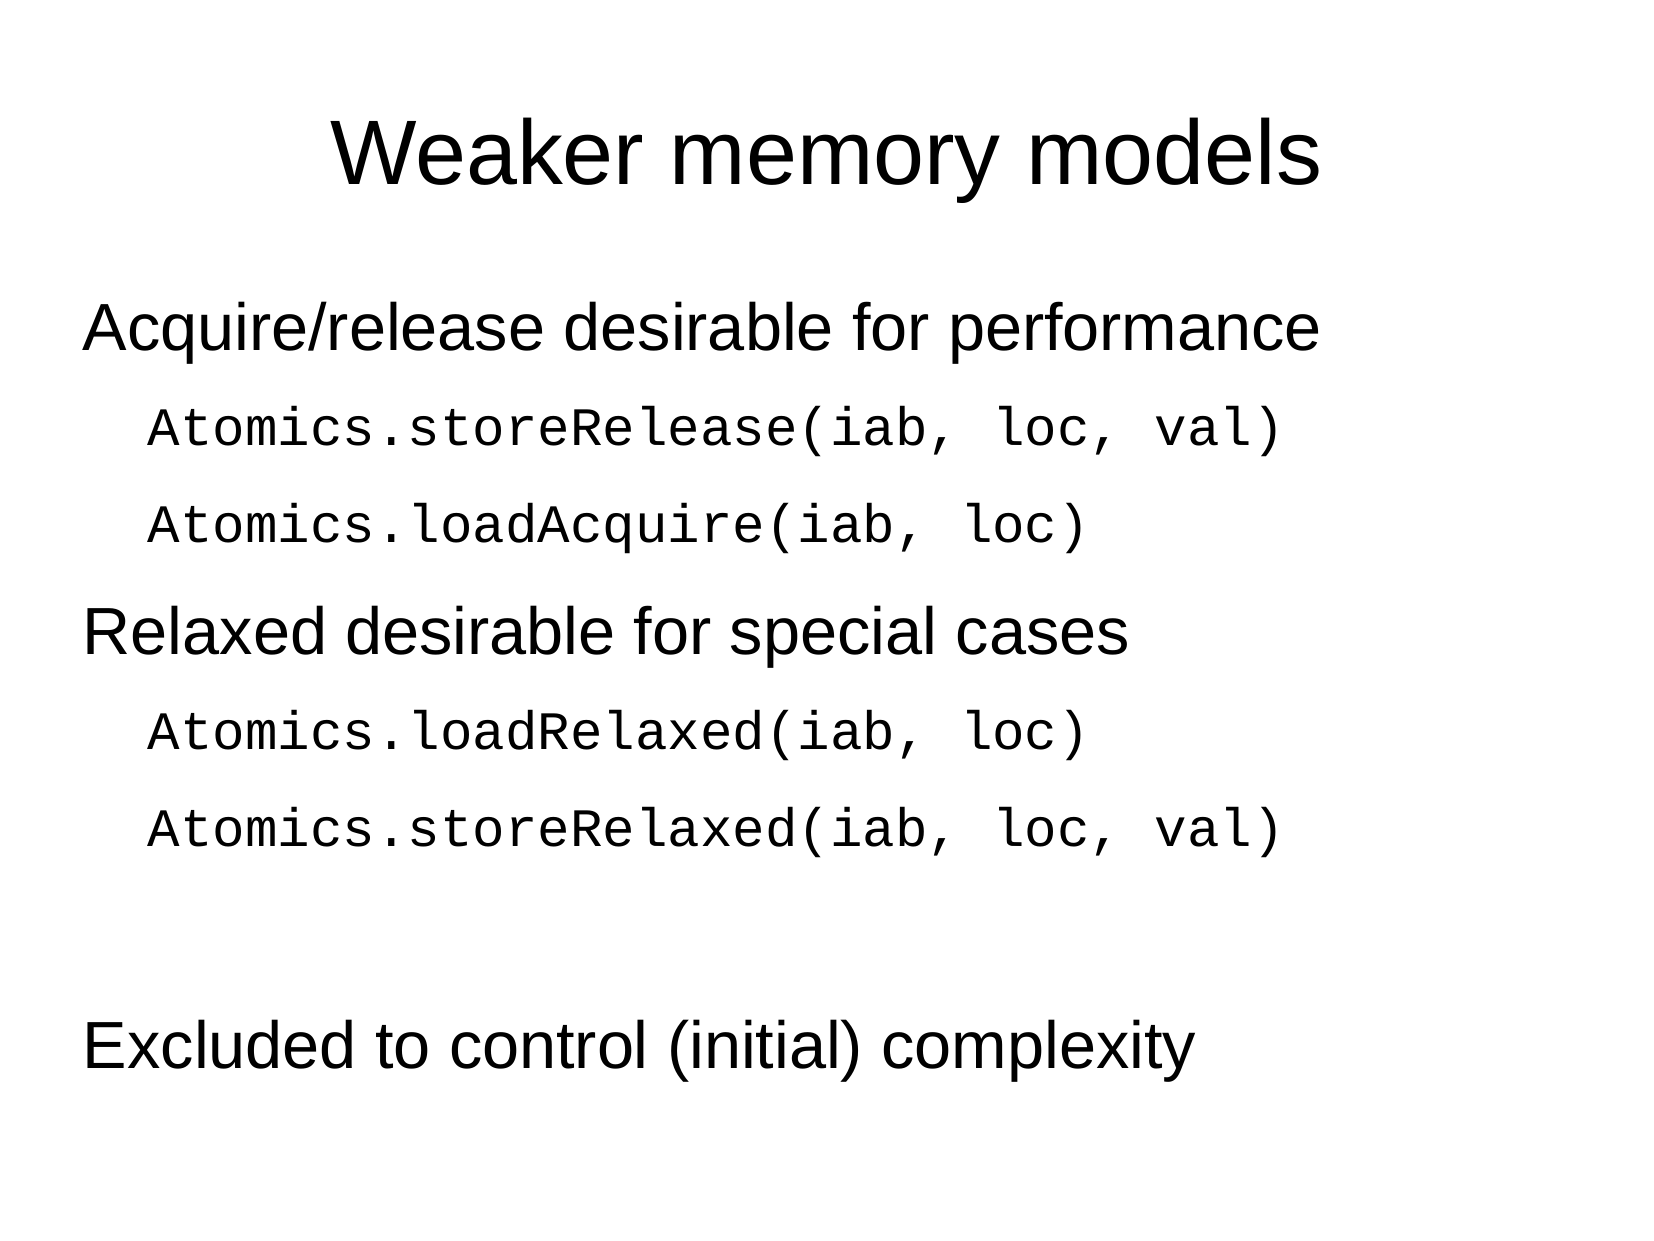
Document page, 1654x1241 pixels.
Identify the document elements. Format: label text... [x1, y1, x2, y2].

title Weaker memory models [82, 49, 1571, 257]
list Acquire/release desirable for performance Atomics.storeRelease(iab, loc, val) Atomics.loadAcquire(iab, loc) Relaxed desirable for special cases Atomics.loadRelaxed(iab, loc) Atomics.storeRelaxed(iab, loc, val) Excluded to control (initial) complexity [82, 290, 1571, 1081]
